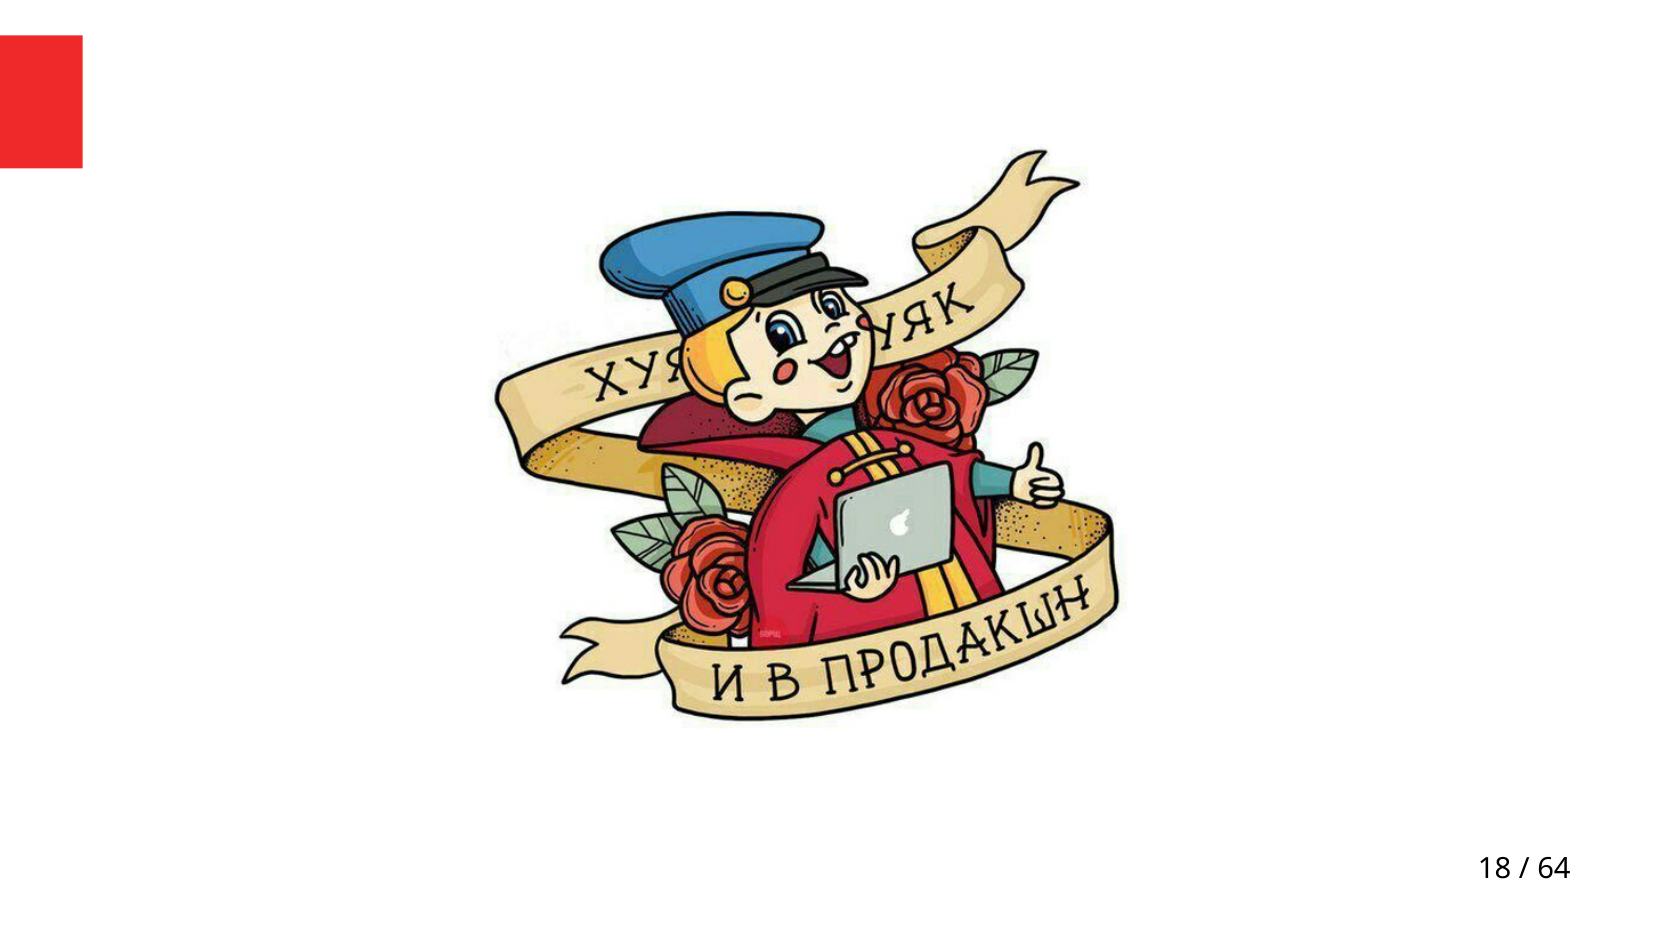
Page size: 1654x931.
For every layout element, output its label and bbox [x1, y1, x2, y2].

picture [450, 89, 1180, 820]
